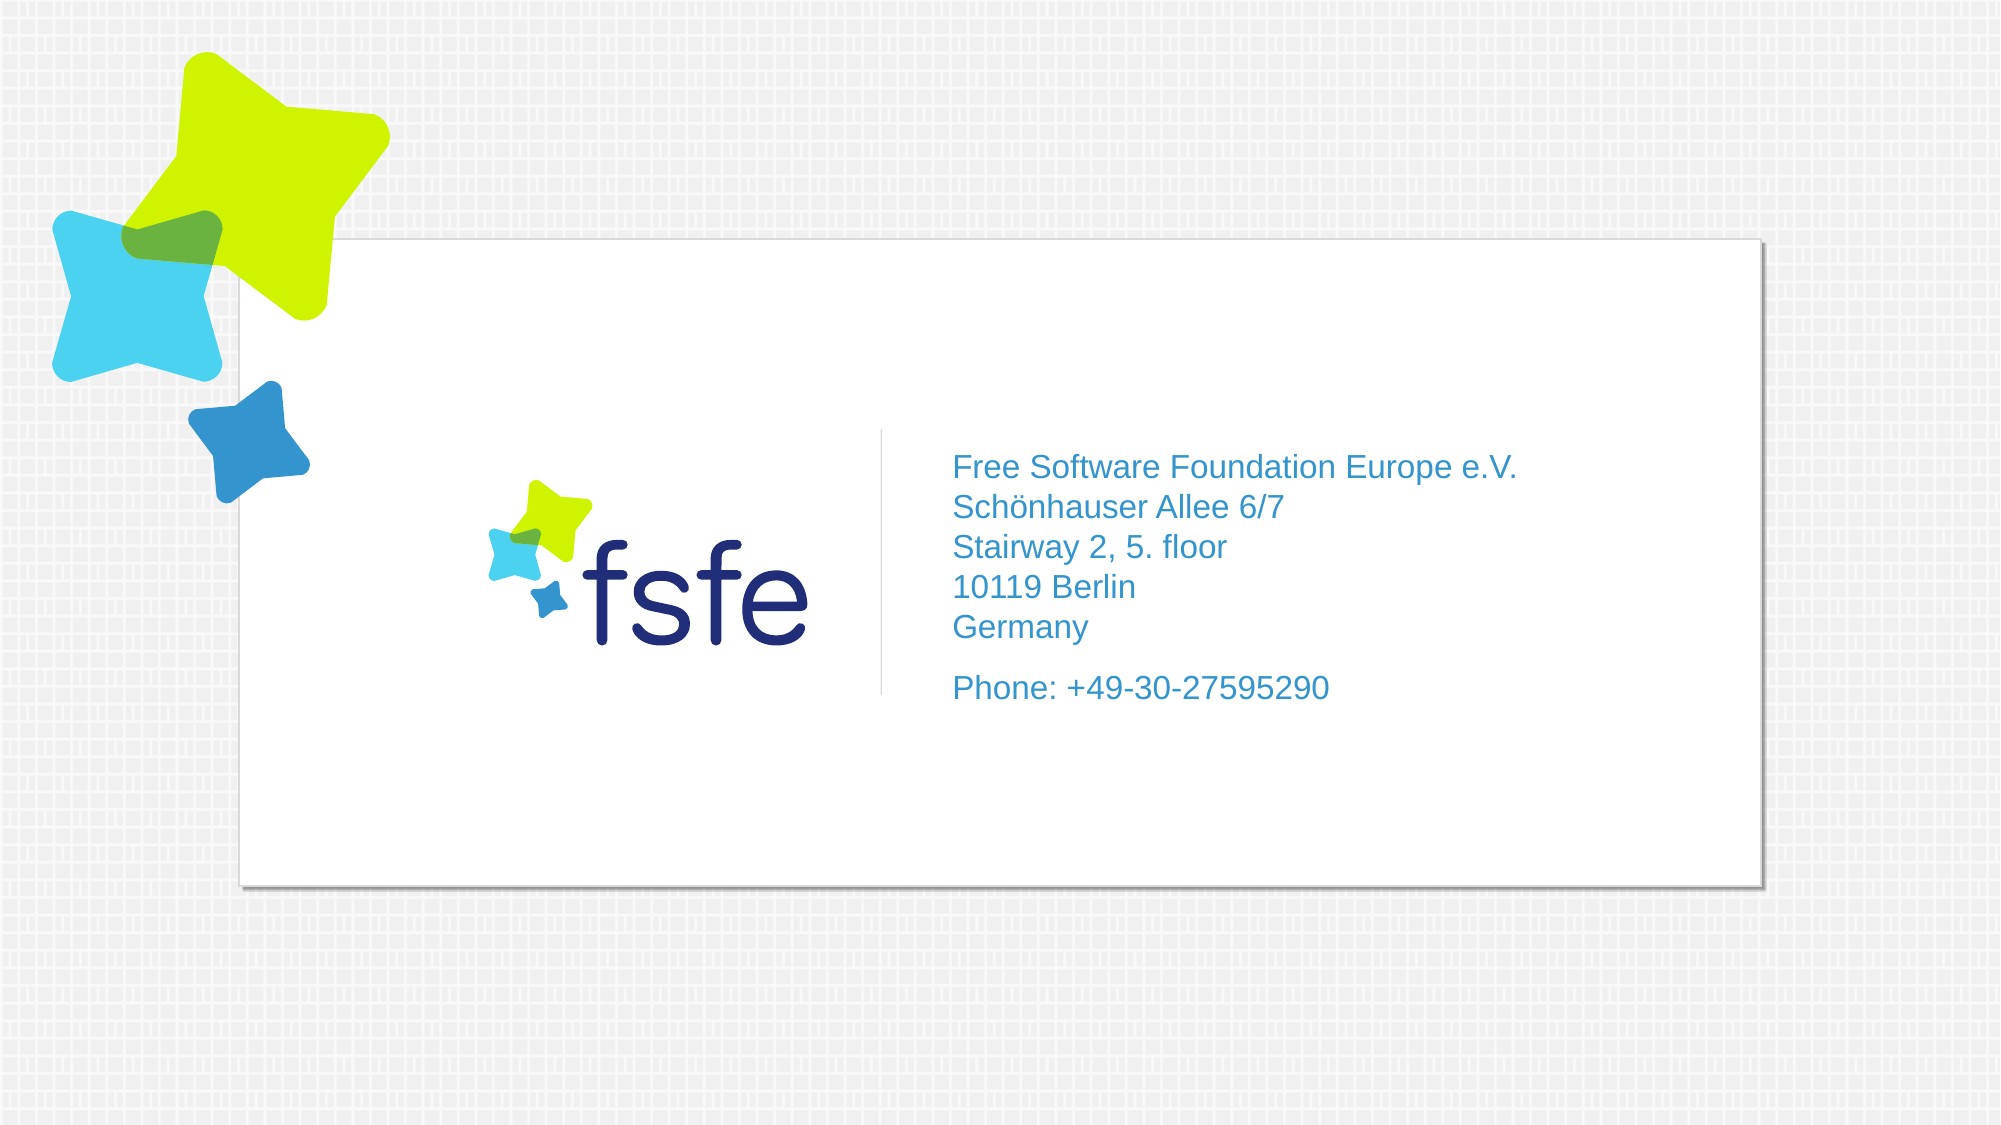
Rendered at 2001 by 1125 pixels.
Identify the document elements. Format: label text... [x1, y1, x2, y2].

picture [0, 0, 2001, 1125]
list Free Software Foundation Europe e.V. Schönhauser Allee 6/7 Stairway 2, 5. floor 10119 Berlin Germany Phone: +49-30-27595290 [937, 438, 1603, 687]
